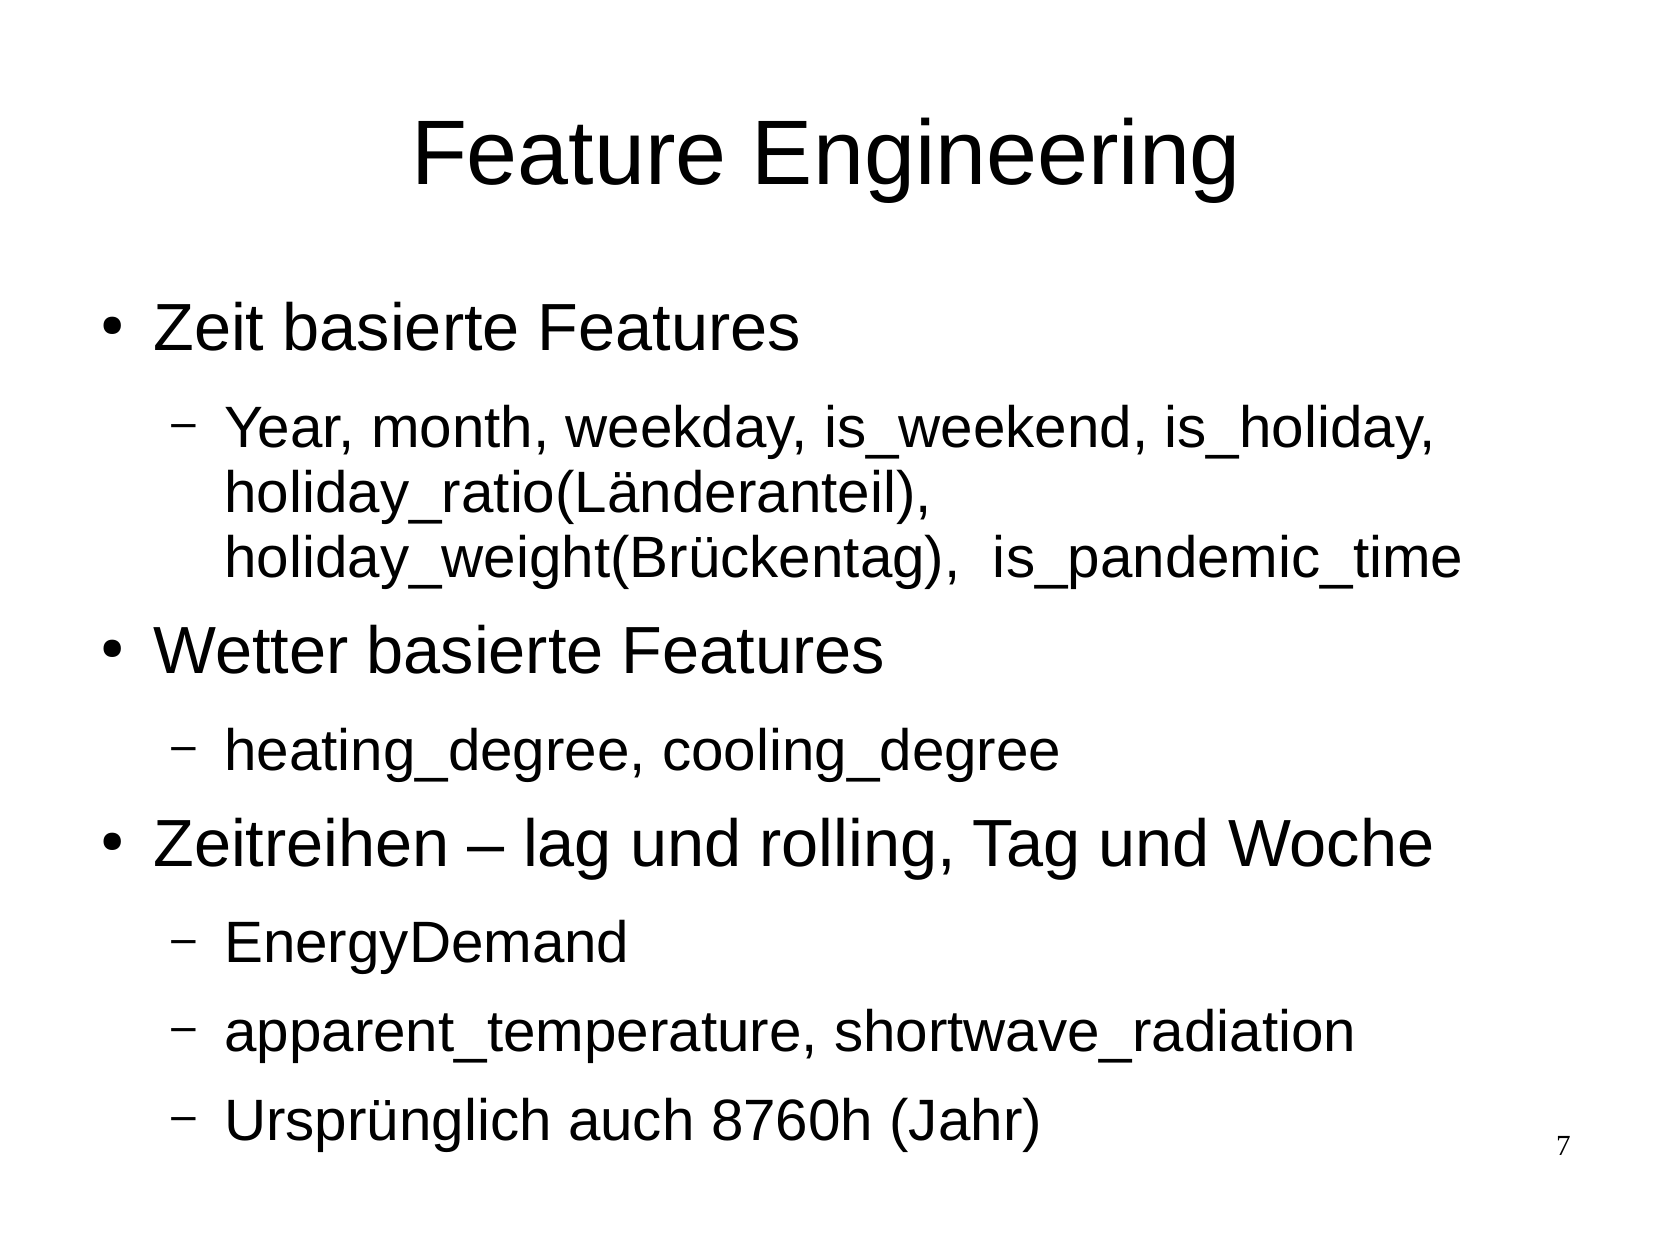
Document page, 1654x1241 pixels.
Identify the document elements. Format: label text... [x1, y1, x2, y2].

list Zeit basierte Features Year, month, weekday, is_weekend, is_holiday, holiday_ratio(Länderanteil), holiday_weight(Brückentag), is_pandemic_time Wetter basierte Features heating_degree, cooling_degree Zeitreihen – lag und rolling, Tag und Woche EnergyDemand apparent_temperature, shortwave_radiation Ursprünglich auch 8760h (Jahr) [82, 290, 1571, 1151]
title Feature Engineering [82, 49, 1571, 257]
